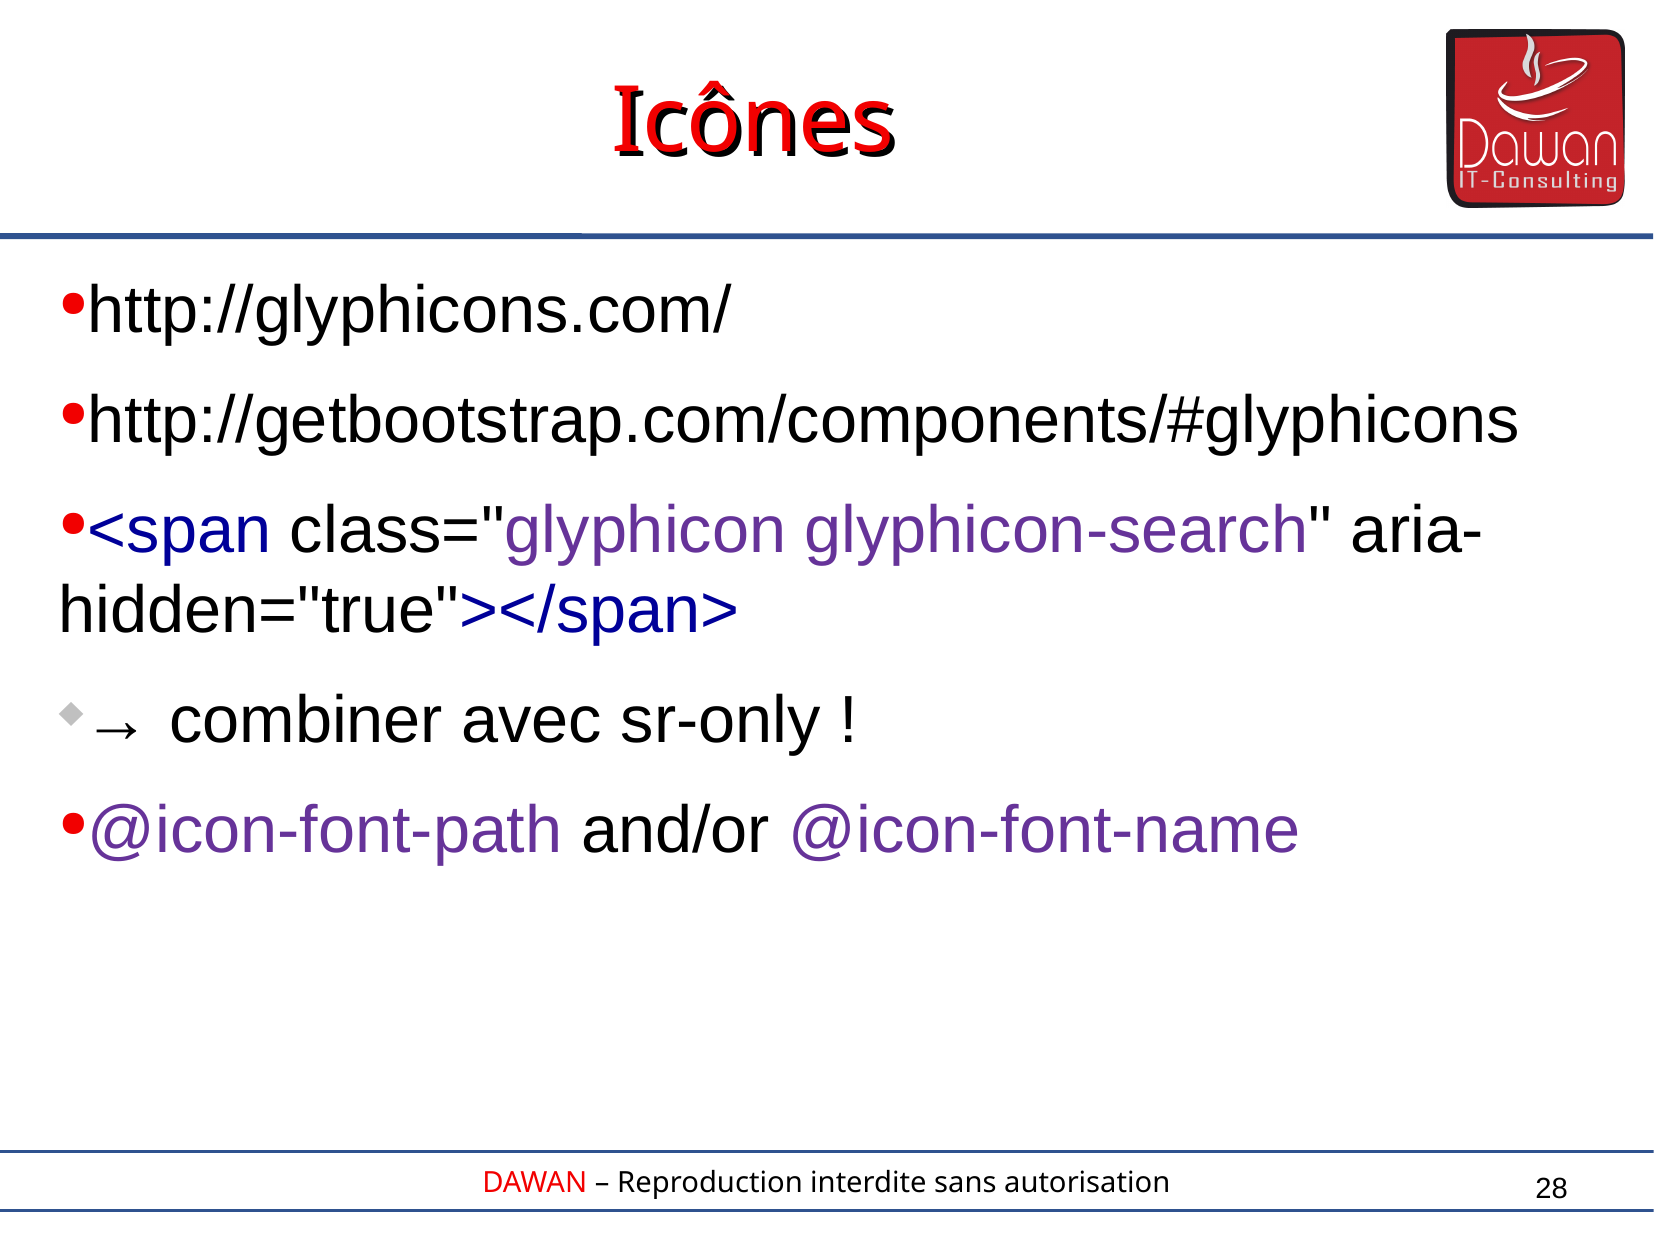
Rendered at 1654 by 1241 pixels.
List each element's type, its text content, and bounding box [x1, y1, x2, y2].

list http://glyphicons.com/ http://getbootstrap.com/components/#glyphicons <span class="glyphicon glyphicon-search" aria-hidden="true"></span> → combiner avec sr-only ! @icon-font-path and/or @icon-font-name [59, 265, 1595, 1094]
title Icônes [59, 24, 1447, 206]
text_box [1535, 1169, 1595, 1234]
